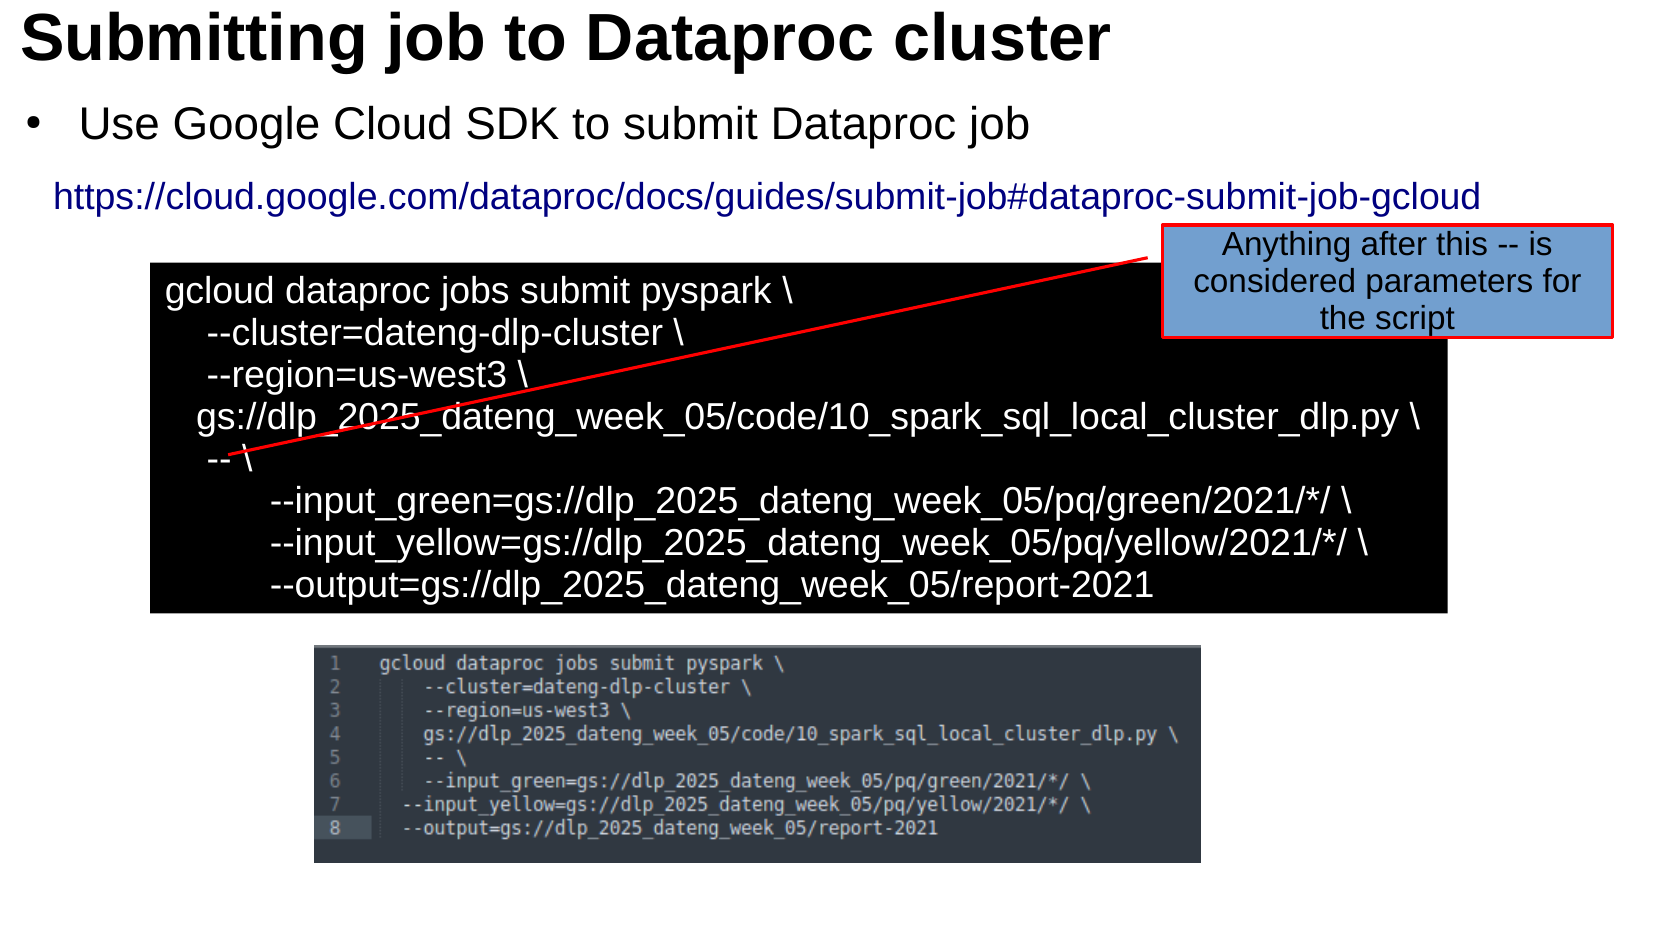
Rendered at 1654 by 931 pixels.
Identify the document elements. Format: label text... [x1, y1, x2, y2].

text_box Anything after this -- is considered parameters for the script [1163, 225, 1613, 338]
text_box https://cloud.google.com/dataproc/docs/guides/submit-job#dataproc-submit-job-gcloud [38, 168, 1501, 226]
text_box gcloud dataproc jobs submit pyspark \ --cluster=dateng-dlp-cluster \ --region=us-west3 \ gs://dlp_2025_dateng_week_05/code/10_spark_sql_local_cluster_dlp.py \ -- \ --input_green=gs://dlp_2025_dateng_week_05/pq/green/2021/*/ \ --input_yellow=gs://dlp_2025_dateng_week_05/pq/yellow/2021/*/ \ --output=gs://dlp_2025_dateng_week_05/report-2021 [150, 262, 1448, 614]
title Submitting job to Dataproc cluster [7, 0, 1126, 76]
list Use Google Cloud SDK to submit Dataproc job [7, 98, 1463, 638]
picture [314, 645, 1201, 863]
